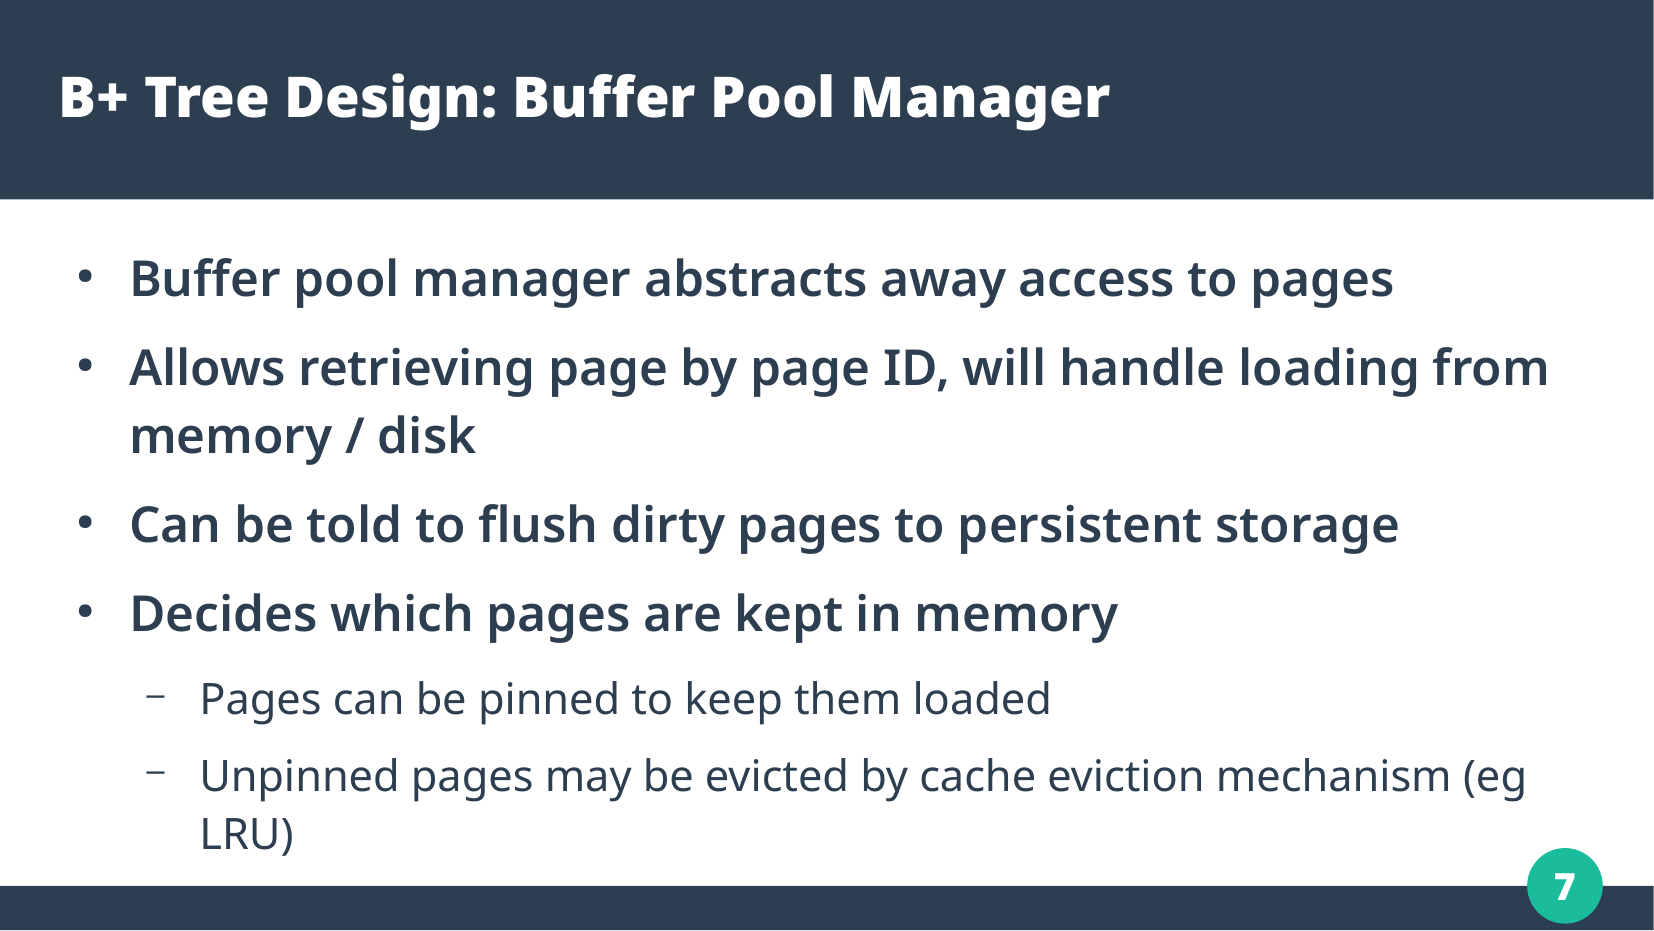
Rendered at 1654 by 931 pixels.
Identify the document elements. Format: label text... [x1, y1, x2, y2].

list Buffer pool manager abstracts away access to pages Allows retrieving page by page ID, will handle loading from memory / disk Can be told to flush dirty pages to persistent storage Decides which pages are kept in memory Pages can be pinned to keep them loaded Unpinned pages may be evicted by cache eviction mechanism (eg LRU) [59, 243, 1595, 864]
title B+ Tree Design: Buffer Pool Manager [59, 37, 1595, 155]
